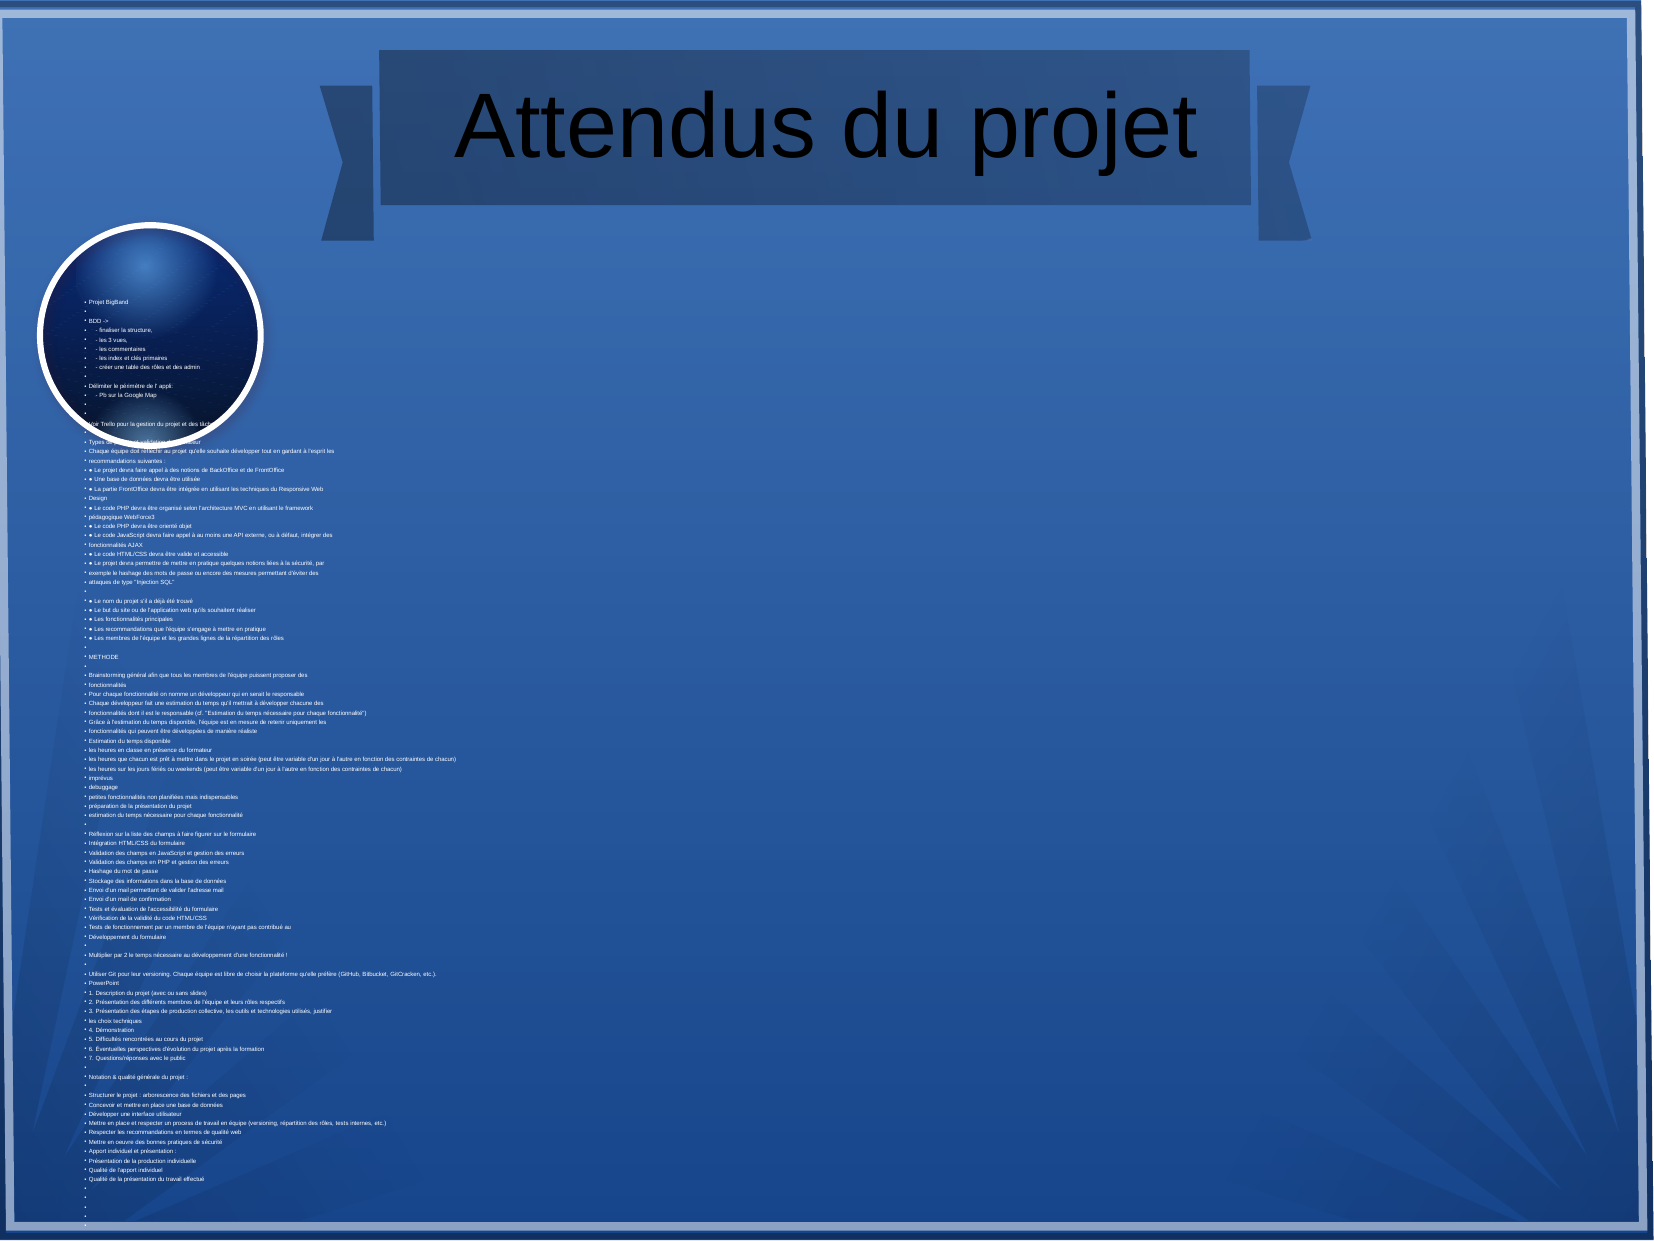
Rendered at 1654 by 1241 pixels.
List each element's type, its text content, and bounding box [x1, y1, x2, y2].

title Attendus du projet [389, 47, 1264, 205]
list Projet BigBand BDD -> - finaliser la structure, - les 3 vues, - les commentaires - les index et clés primaires - créer une table des rôles et des admin Délimiter le périmètre de l' appli: - Pb sur la Google Map Voir Trello pour la gestion du projet et des tâches. Types de projets et validation du formateur Chaque équipe doit réfléchir au projet qu'elle souhaite développer tout en gardant à l'esprit les recommandations suivantes : ● Le projet devra faire appel à des notions de BackOffice et de FrontOffice ● Une base de données devra être utilisée ● La partie FrontOffice devra être intégrée en utilisant les techniques du Responsive Web Design ● Le code PHP devra être organisé selon l'architecture MVC en utilisant le framework pédagogique WebForce3 ● Le code PHP devra être orienté objet ● Le code JavaScript devra faire appel à au moins une API externe, ou à défaut, intégrer des fonctionnalités AJAX ● Le code HTML/CSS devra être valide et accessible ● Le projet devra permettre de mettre en pratique quelques notions liées à la sécurité, par exemple le hashage des mots de passe ou encore des mesures permettant d'éviter des attaques de type "Injection SQL" ● Le nom du projet s'il a déjà été trouvé ● Le but du site ou de l'application web qu'ils souhaitent réaliser ● Les fonctionnalités principales ● Les recommandations que l'équipe s'engage à mettre en pratique ● Les membres de l'équipe et les grandes lignes de la répartition des rôles METHODE Brainstorming général afin que tous les membres de l'équipe puissent proposer des fonctionnalités Pour chaque fonctionnalité on nomme un développeur qui en serait le responsable Chaque développeur fait une estimation du temps qu'il mettrait à développer chacune des fonctionnalités dont il est le responsable (cf. "Estimation du temps nécessaire pour chaque fonctionnalité") Grâce à l'estimation du temps disponible, l'équipe est en mesure de retenir uniquement les fonctionnalités qui peuvent être développées de manière réaliste Estimation du temps disponible les heures en classe en présence du formateur les heures que chacun est prêt à mettre dans le projet en soirée (peut être variable d'un jour à l'autre en fonction des contraintes de chacun) les heures sur les jours fériés ou weekends (peut être variable d'un jour à l'autre en fonction des contraintes de chacun) imprévus debuggage petites fonctionnalités non planifiées mais indispensables préparation de la présentation du projet estimation du temps nécessaire pour chaque fonctionnalité Réflexion sur la liste des champs à faire figurer sur le formulaire Intégration HTML/CSS du formulaire Validation des champs en JavaScript et gestion des erreurs Validation des champs en PHP et gestion des erreurs Hashage du mot de passe Stockage des informations dans la base de données Envoi d'un mail permettant de valider l'adresse mail Envoi d'un mail de confirmation Tests et évaluation de l'accessibilité du formulaire Vérification de la validité du code HTML/CSS Tests de fonctionnement par un membre de l'équipe n'ayant pas contribué au Développement du formulaire Multiplier par 2 le temps nécessaire au développement d'une fonctionnalité ! Utiliser Git pour leur versioning. Chaque équipe est libre de choisir la plateforme qu'elle préfère (GitHub, Bitbucket, GitCracken, etc.). PowerPoint 1. Description du projet (avec ou sans slides) 2. Présentation des différents membres de l'équipe et leurs rôles respectifs 3. Présentation des étapes de production collective, les outils et technologies utilisés, justifier les choix techniques 4. Démonstration 5. Difficultés rencontrées au cours du projet 6. Éventuelles perspectives d'évolution du projet après la formation 7. Questions/réponses avec le public Notation & qualité générale du projet : Structurer le projet : arborescence des fichiers et des pages Concevoir et mettre en place une base de données Développer une interface utilisateur Mettre en place et respecter un process de travail en équipe (versioning, répartition des rôles, tests internes, etc.) Respecter les recommandations en termes de qualité web Mettre en oeuvre des bonnes pratiques de sécurité Apport individuel et présentation : Présentation de la production individuelle Qualité de l’apport individuel Qualité de la présentation du travail effectué [82, 299, 1571, 1241]
